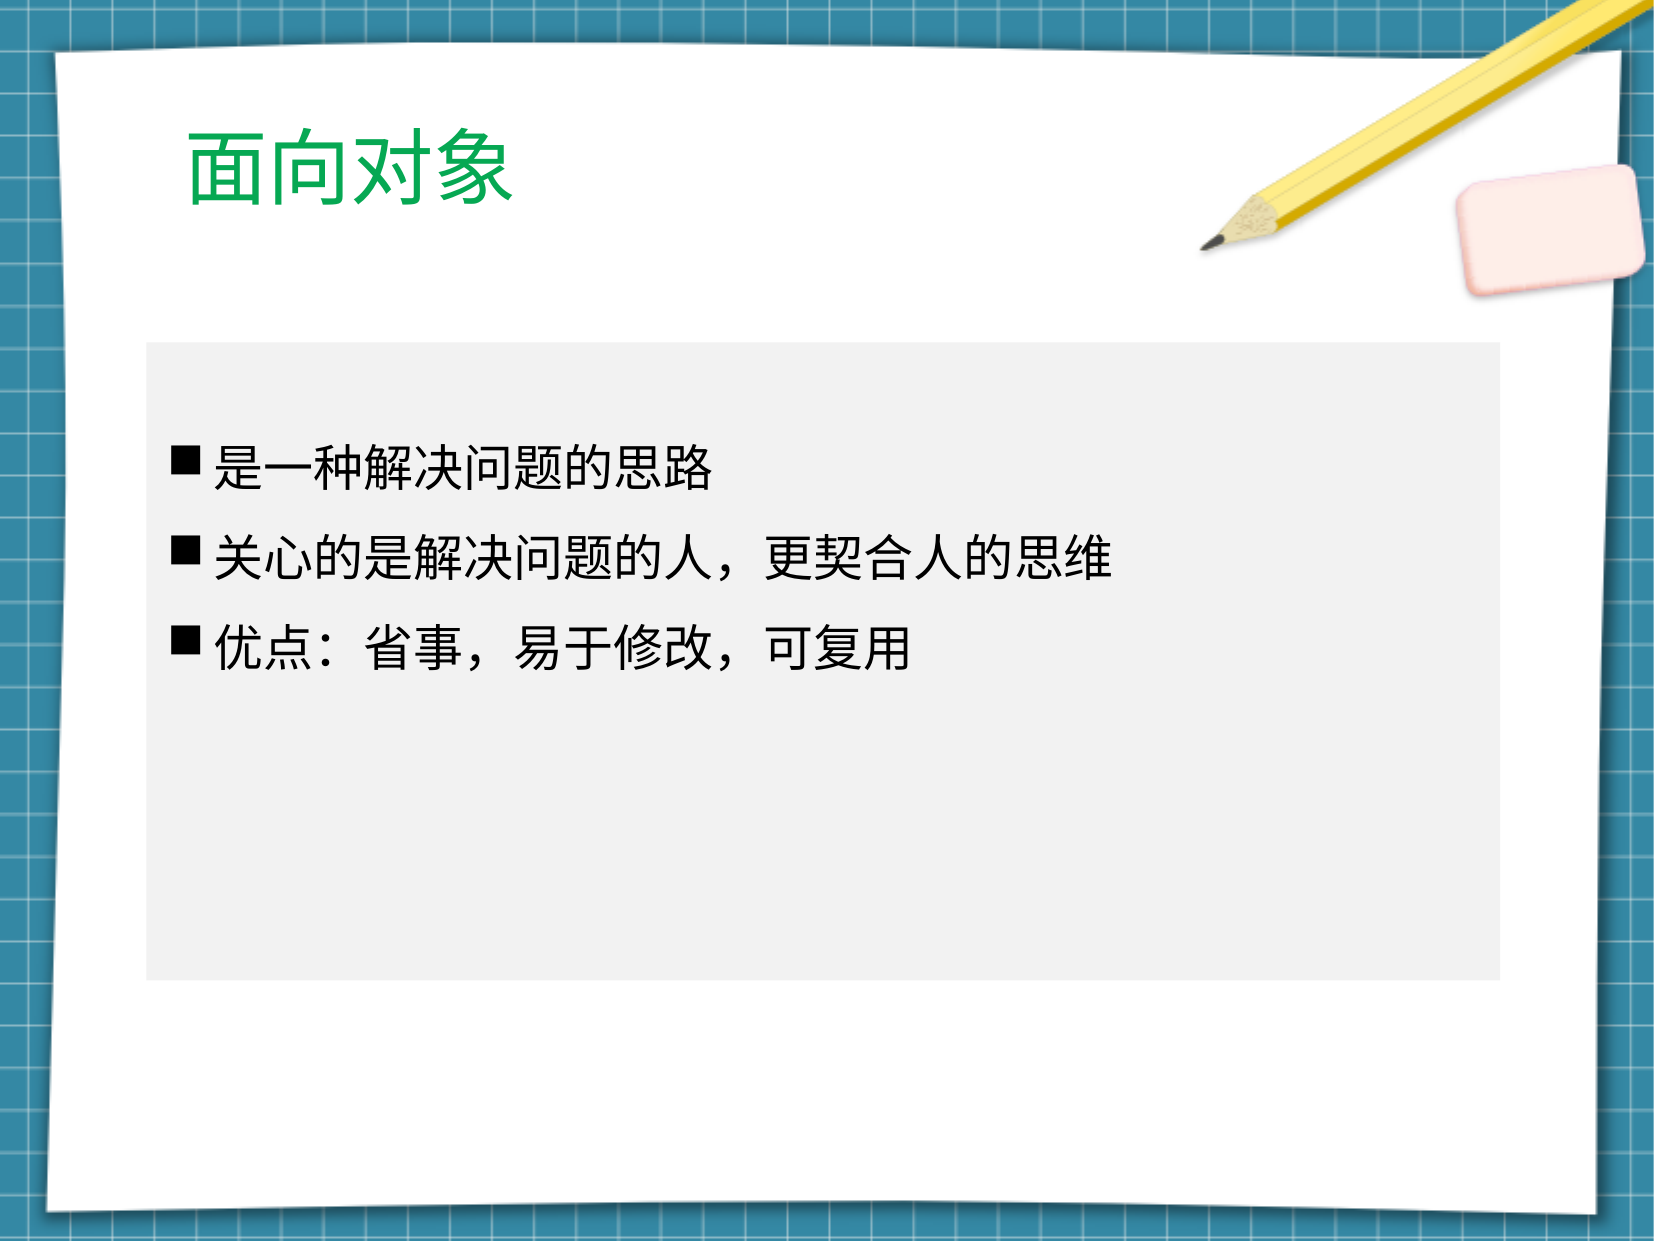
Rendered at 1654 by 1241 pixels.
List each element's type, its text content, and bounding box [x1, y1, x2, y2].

text_box 是一种解决问题的思路 关心的是解决问题的人，更契合人的思维 优点：省事，易于修改，可复用 [152, 399, 1500, 865]
text_box [146, 342, 1501, 981]
picture [0, 0, 1654, 1241]
text_box 面向对象 [169, 107, 532, 223]
